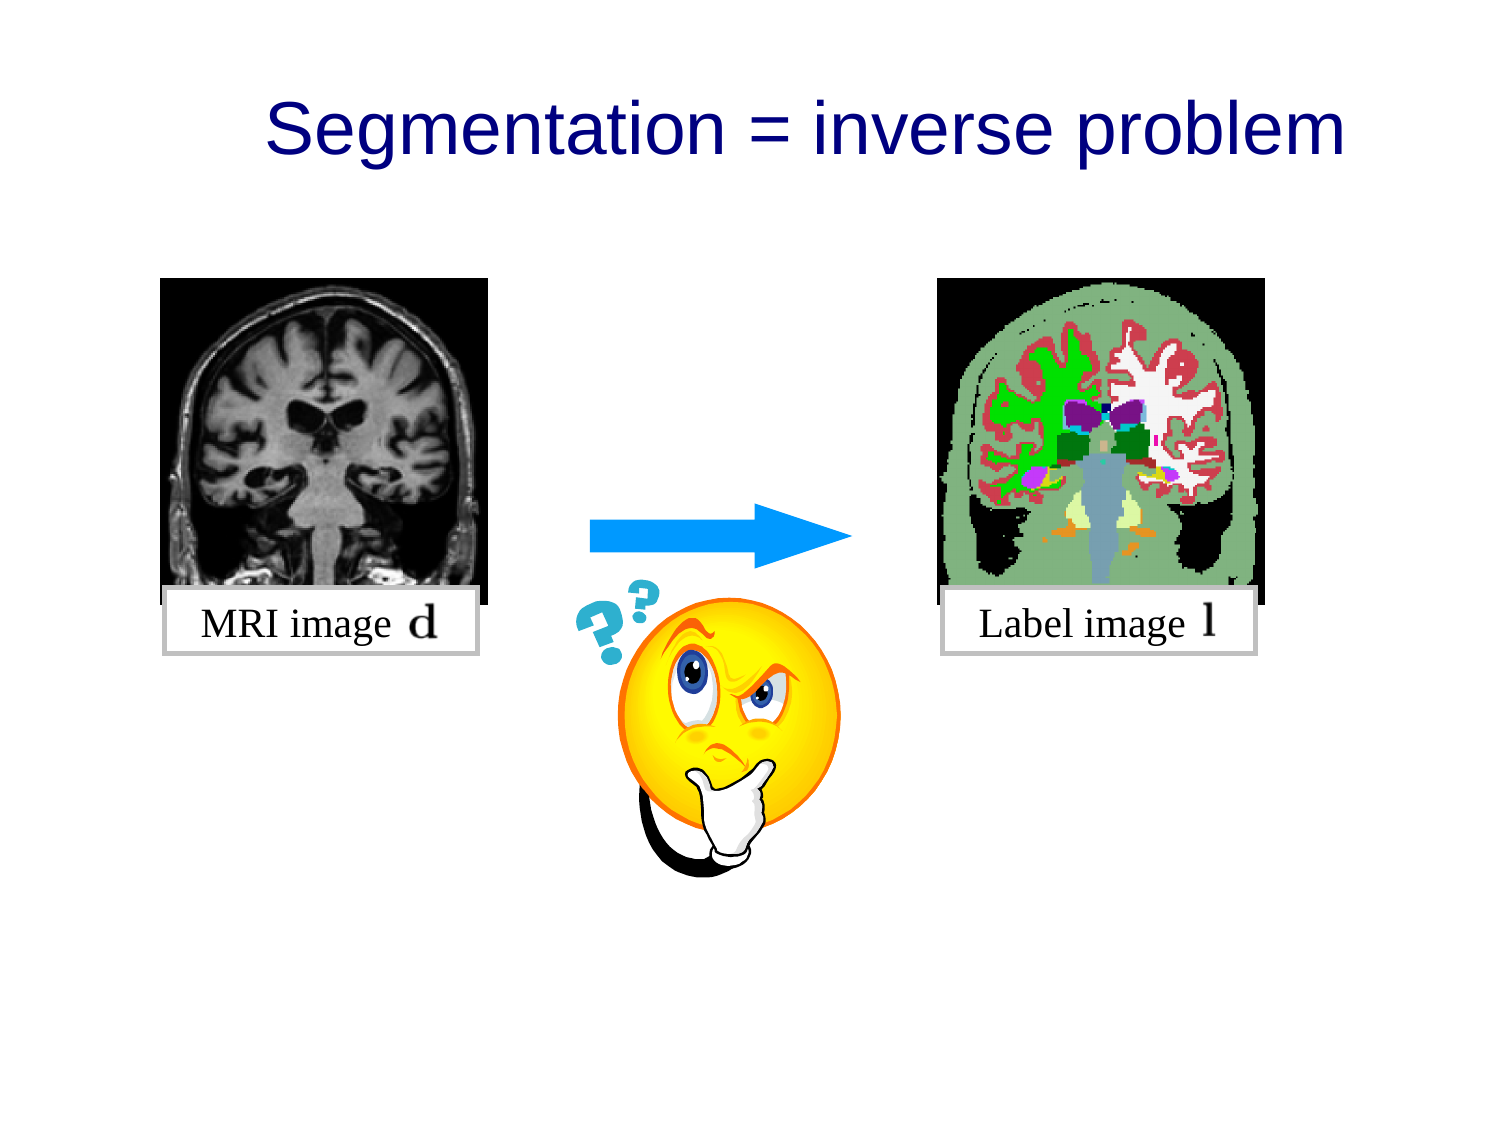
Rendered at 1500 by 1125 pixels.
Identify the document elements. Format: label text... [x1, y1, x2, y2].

picture [386, 590, 456, 648]
picture [575, 578, 842, 879]
picture [937, 278, 1265, 650]
text_box MRI image [164, 587, 478, 654]
text_box Label image [942, 587, 1256, 654]
title Segmentation = inverse problem [149, 65, 1463, 179]
text_box [589, 503, 853, 569]
picture [160, 278, 488, 606]
